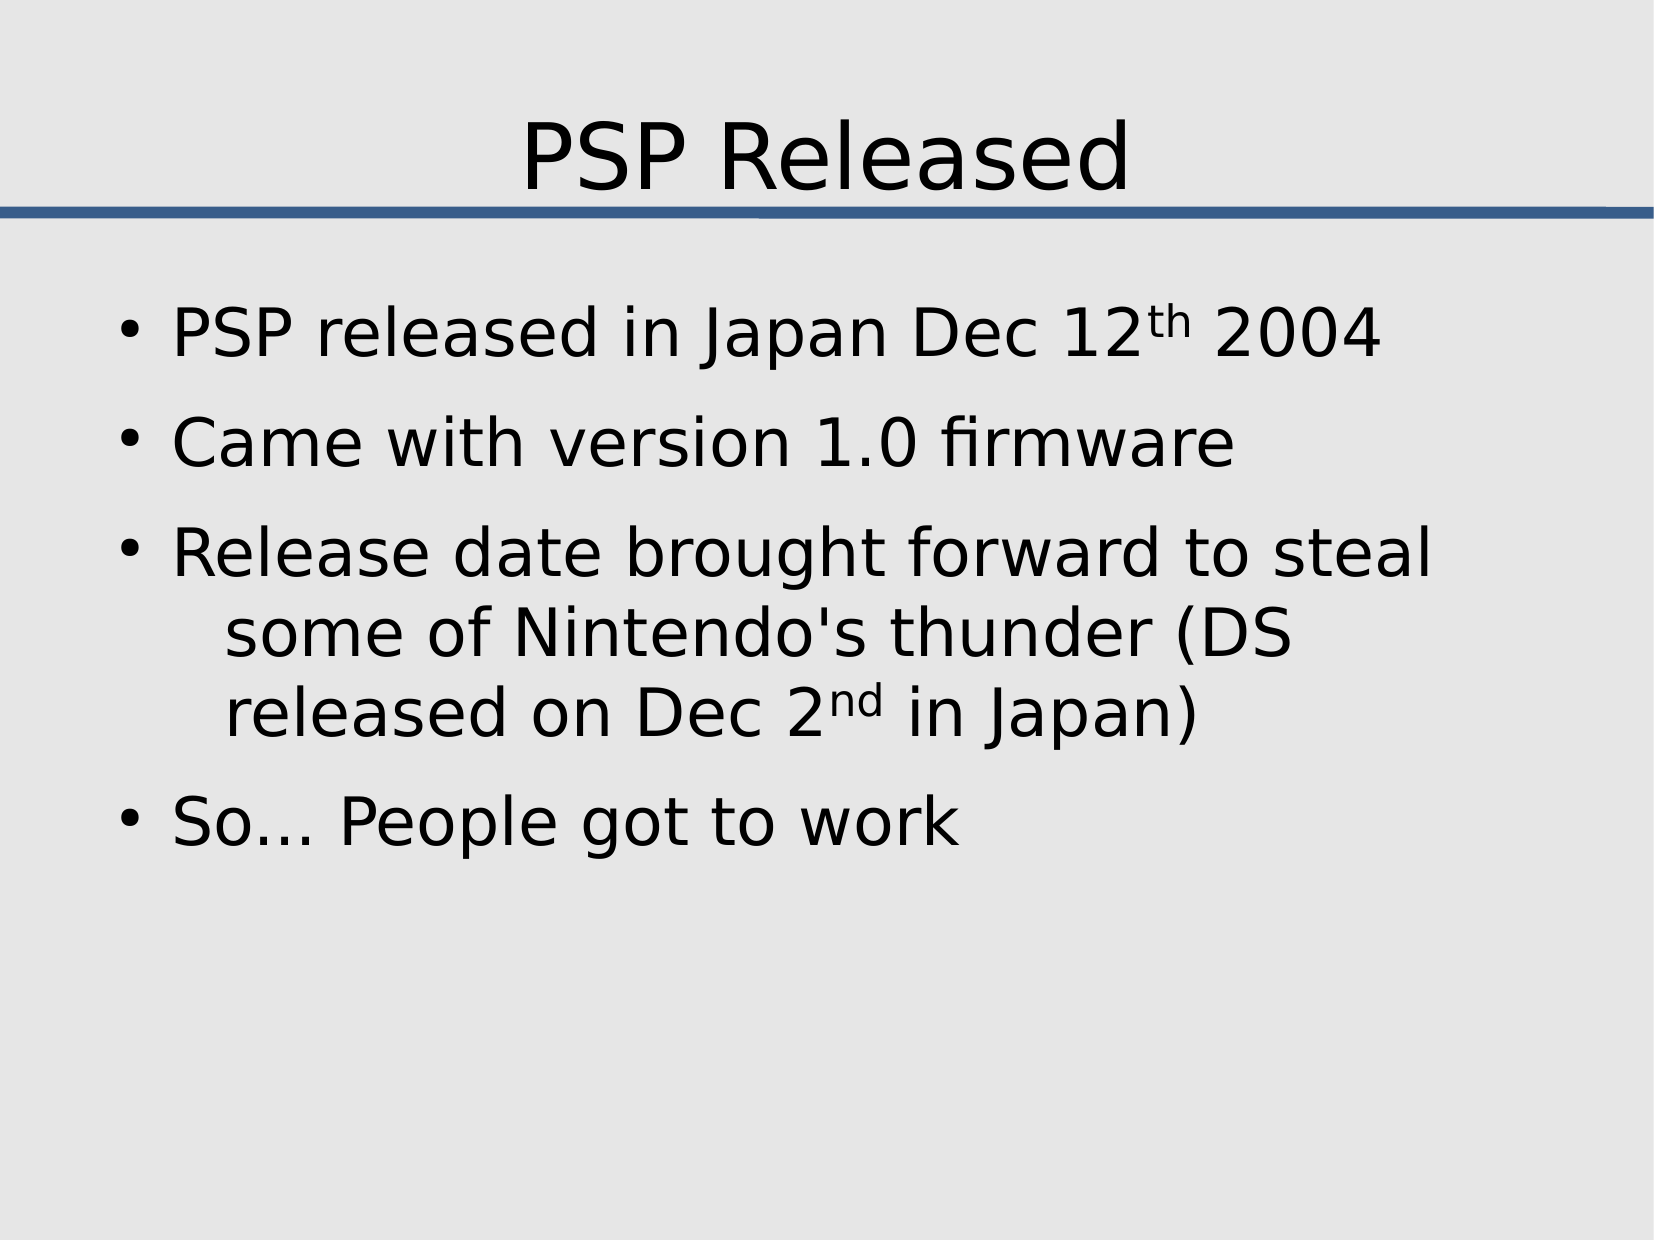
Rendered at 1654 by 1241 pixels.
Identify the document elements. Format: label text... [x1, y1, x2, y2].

title PSP Released [82, 49, 1571, 257]
list PSP released in Japan Dec 12th 2004 Came with version 1.0 firmware Release date brought forward to steal some of Nintendo's thunder (DS released on Dec 2nd in Japan) So... People got to work [82, 290, 1571, 1094]
